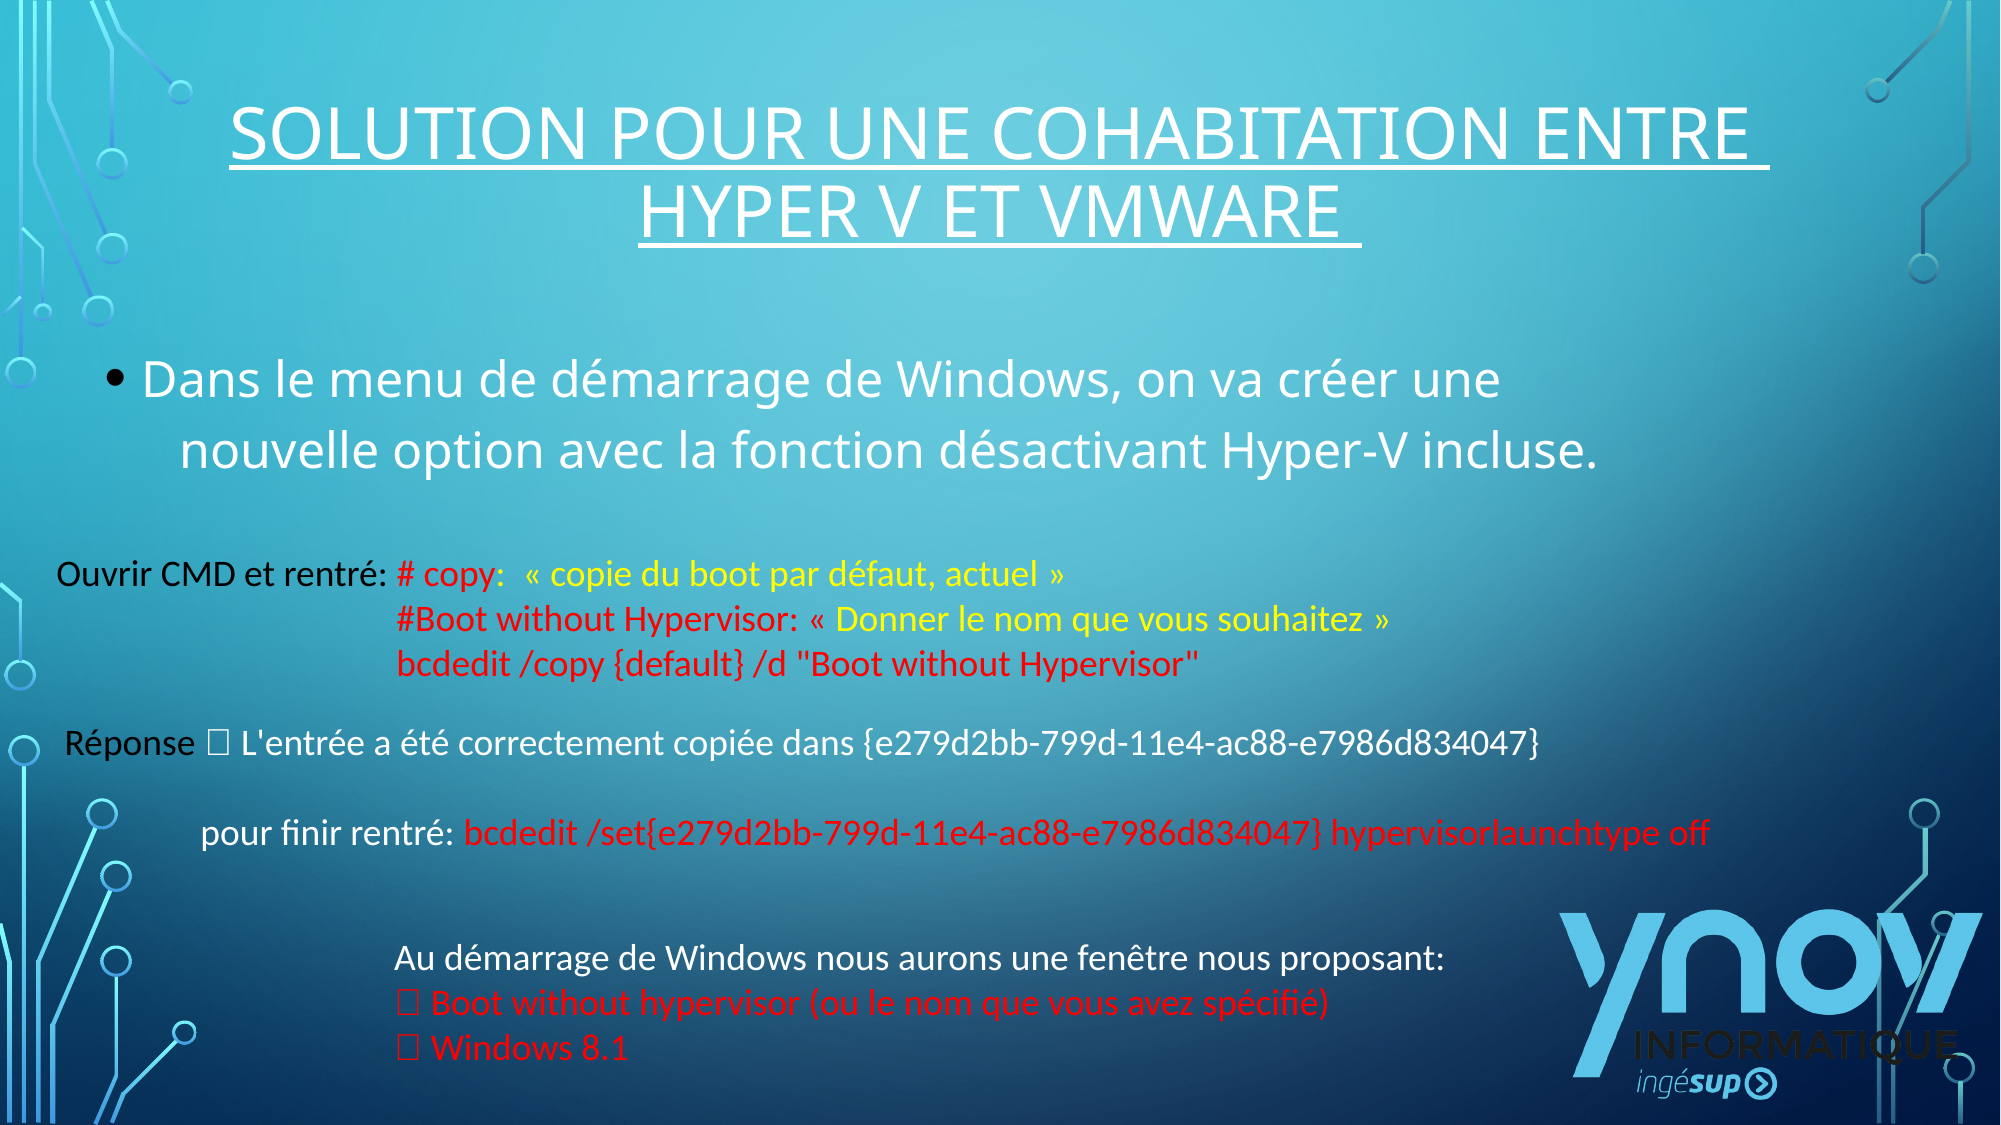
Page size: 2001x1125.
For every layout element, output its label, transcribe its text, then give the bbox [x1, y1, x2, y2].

text_box Au démarrage de Windows nous aurons une fenêtre nous proposant:  Boot without hypervisor (ou le nom que vous avez spécifié)  Windows 8.1 [379, 925, 1715, 1123]
title Solution pour une cohabitation entre hyper v et vmware [187, 53, 1813, 297]
list Dans le menu de démarrage de Windows, on va créer une nouvelle option avec la fonction désactivant Hyper-V incluse. [89, 327, 1715, 541]
text_box Ouvrir CMD et rentré: # copy: « copie du boot par défaut, actuel » #Boot without Hypervisor: « Donner le nom que vous souhaitez » bcdedit /copy {default} /d "Boot without Hypervisor" [41, 541, 1959, 739]
text_box Réponse  L'entrée a été correctement copiée dans {e279d2bb-799d-11e4-ac88-e7986d834047} pour finir rentré: bcdedit /set{e279d2bb-799d-11e4-ac88-e7986d834047} hypervisorlaunchtype off [49, 710, 1813, 953]
picture [1559, 909, 1983, 1100]
